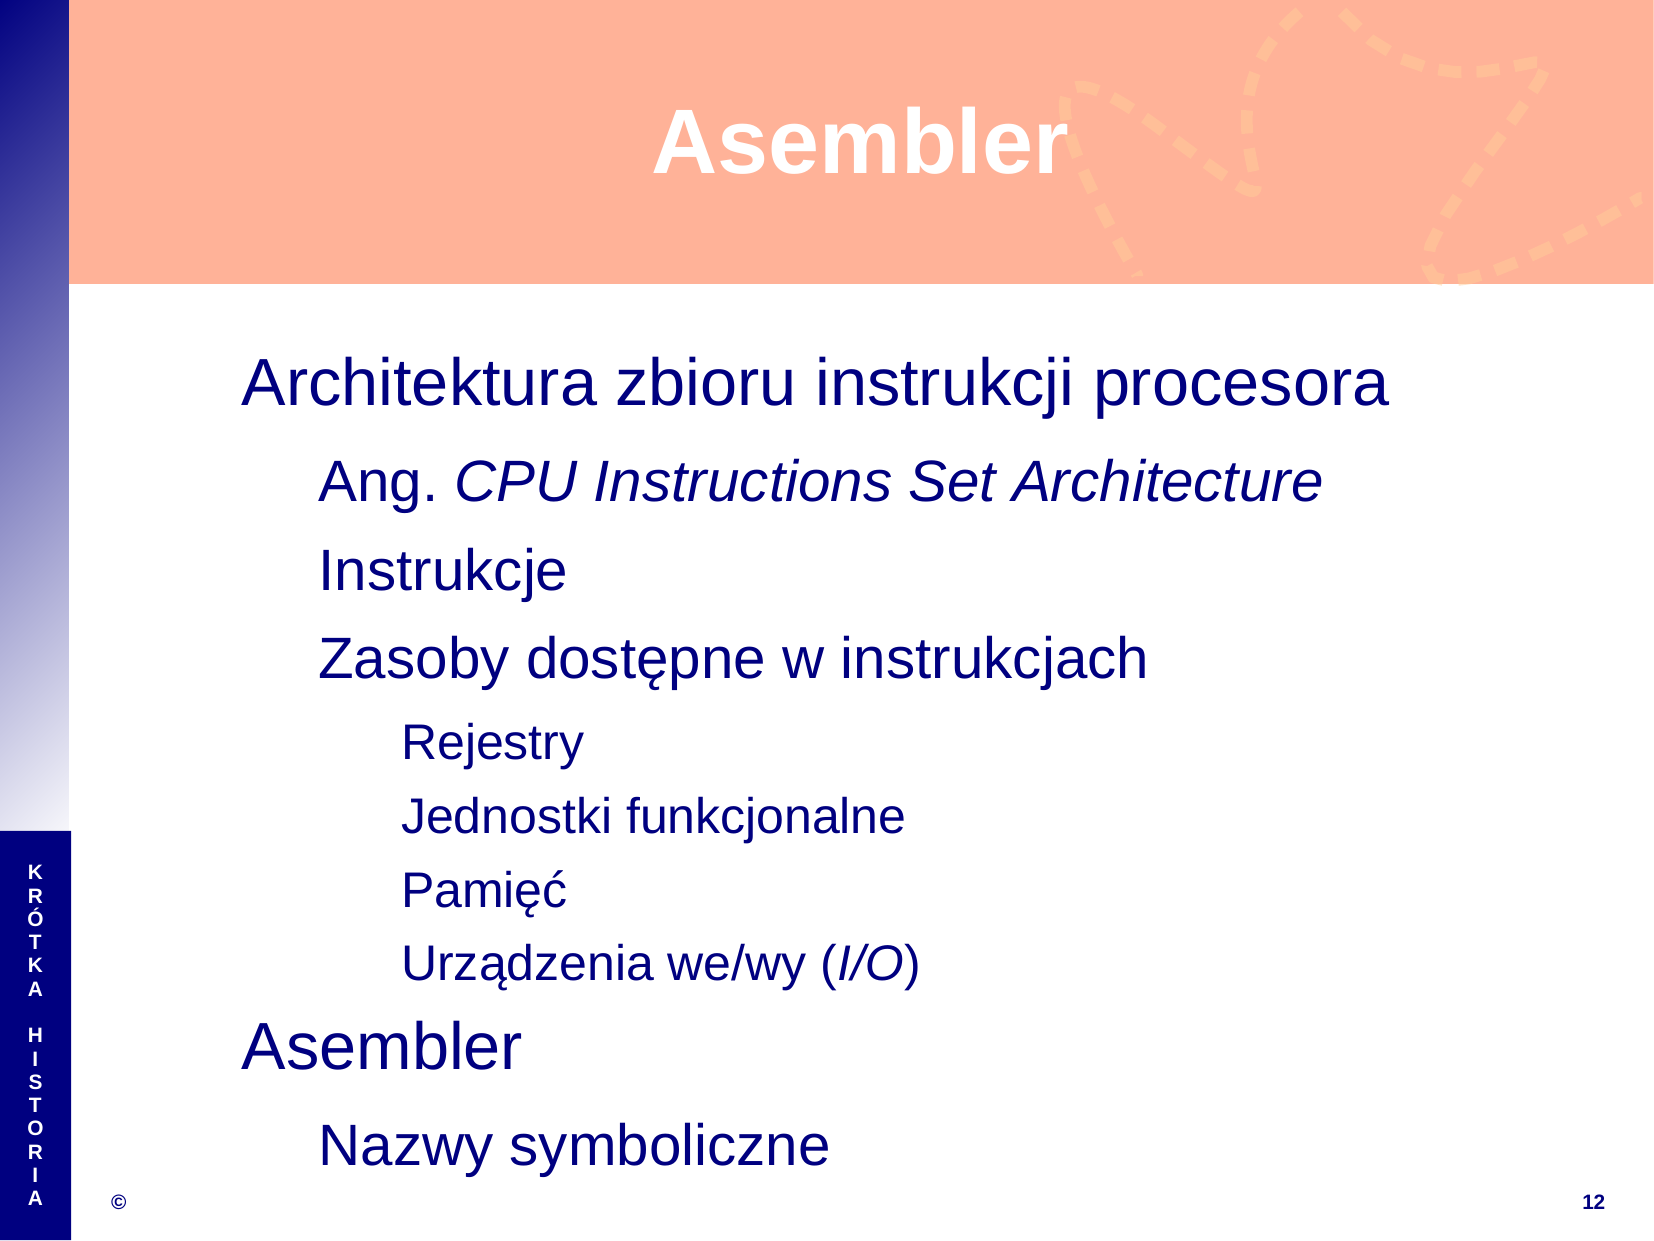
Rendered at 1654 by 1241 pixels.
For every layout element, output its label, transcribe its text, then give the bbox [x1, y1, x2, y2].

list Architektura zbioru instrukcji procesora Ang. CPU Instructions Set Architecture Instrukcje Zasoby dostępne w instrukcjach Rejestry Jednostki funkcjonalne Pamięć Urządzenia we/wy (I/O) Asembler Nazwy symboliczne [250, 344, 1471, 1178]
text_box K R Ó T K A H I S T O R I A [0, 830, 71, 1241]
title Asembler [104, 37, 1617, 246]
